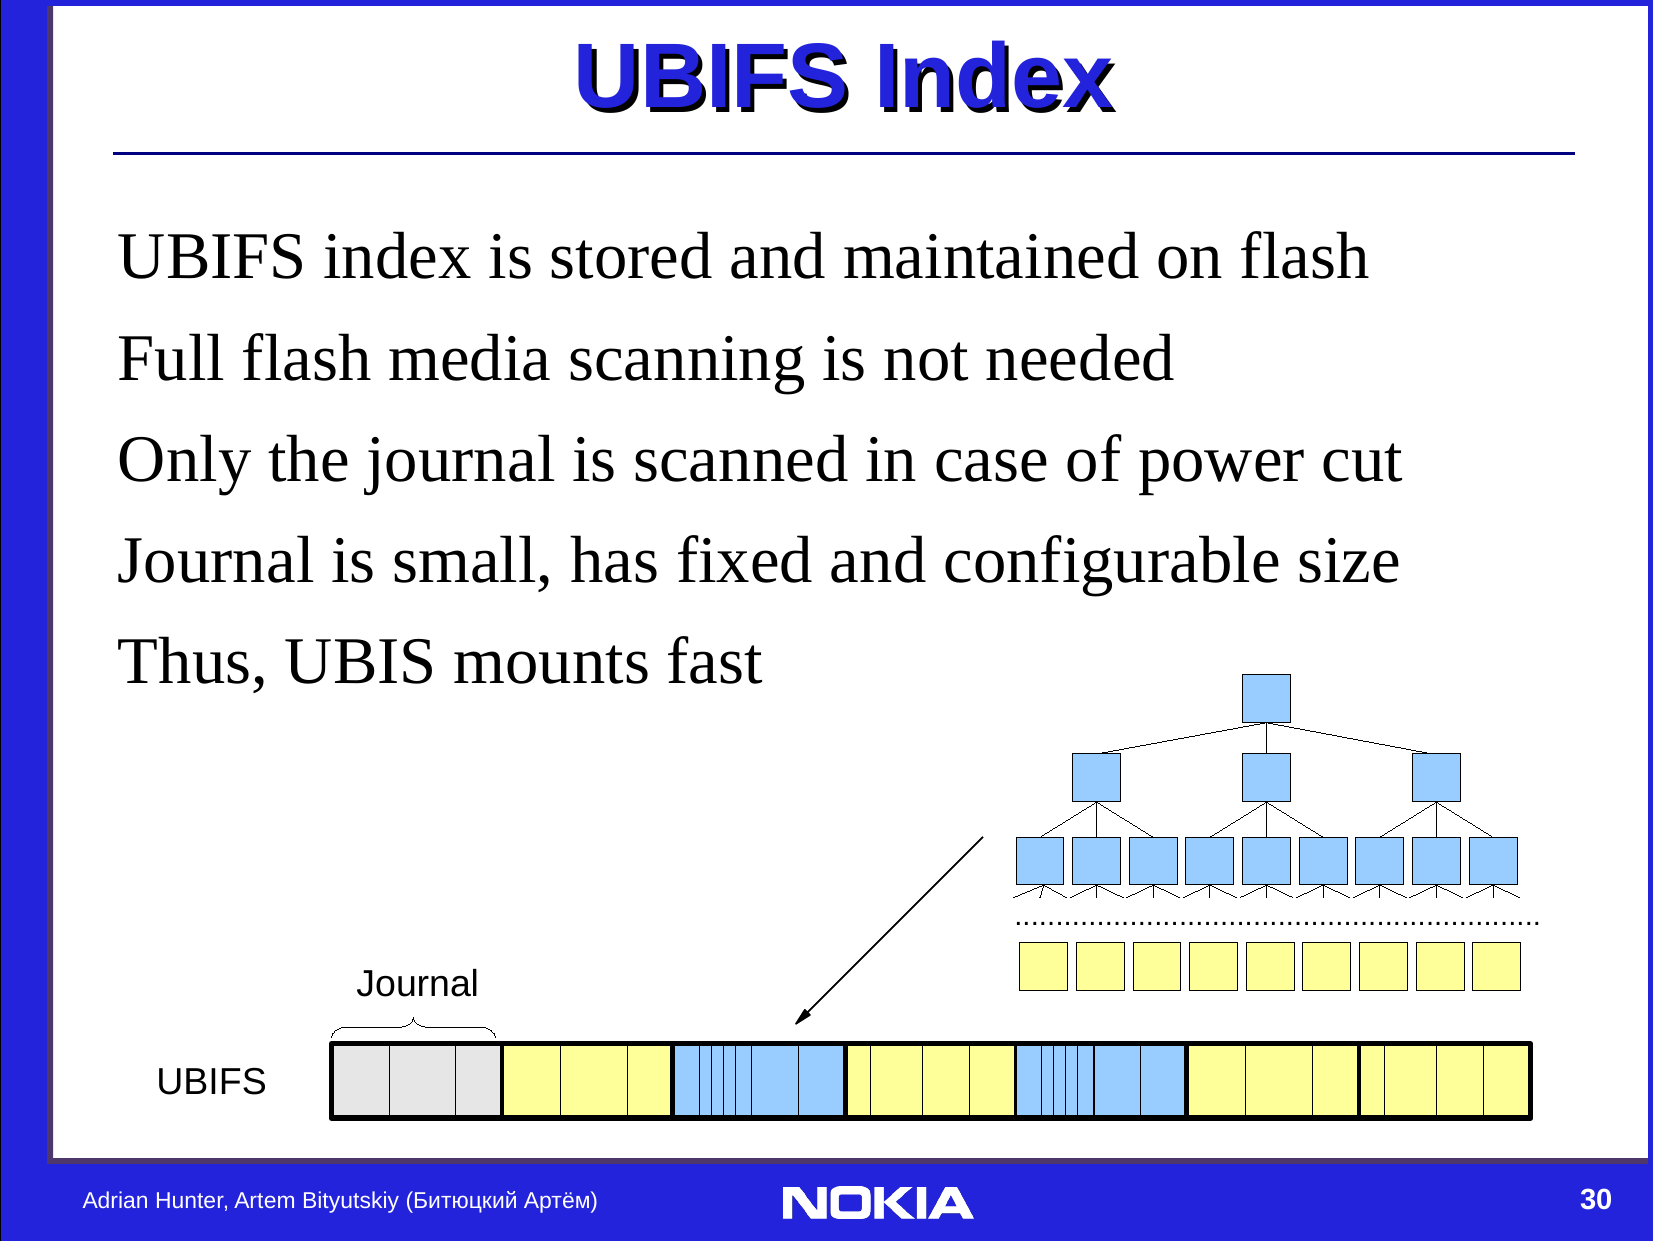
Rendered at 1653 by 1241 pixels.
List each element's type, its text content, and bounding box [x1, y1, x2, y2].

picture [783, 1186, 974, 1219]
text_box UBIFS [141, 1072, 283, 1115]
text_box [331, 1072, 1531, 1119]
text_box Journal [341, 955, 495, 1013]
title UBIFS Index [100, 2, 1588, 151]
list UBIFS index is stored and maintained on flash Full flash media scanning is not needed Only the journal is scanned in case of power cut Journal is small, has fixed and configurable size Thus, UBIS mounts fast [100, 219, 1588, 1072]
